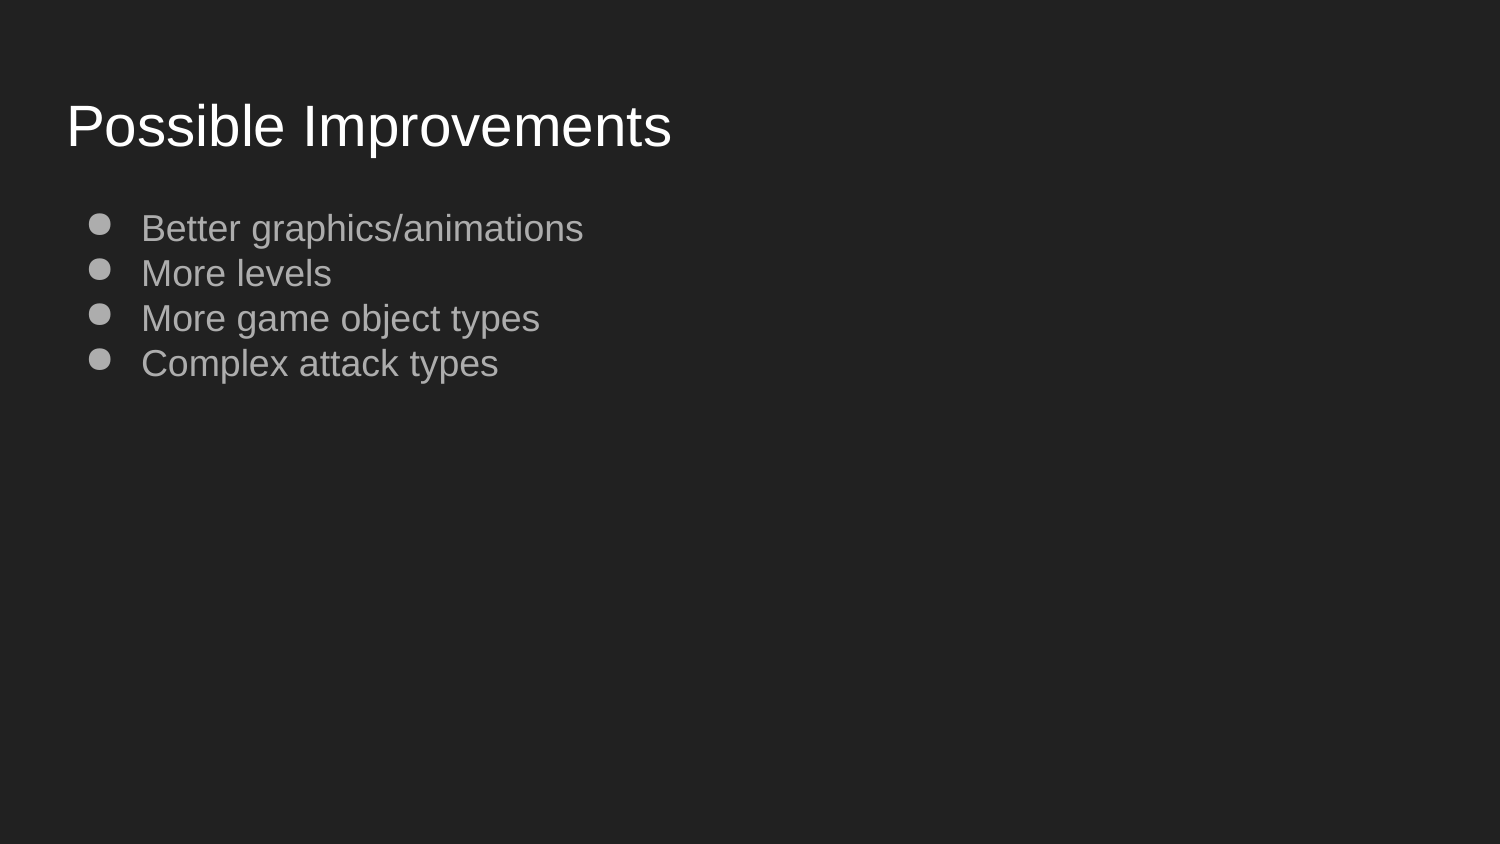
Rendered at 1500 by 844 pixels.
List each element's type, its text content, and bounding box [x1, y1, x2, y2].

list Better graphics/animations More levels More game object types Complex attack types [51, 189, 1449, 750]
title Possible Improvements [51, 72, 1449, 167]
